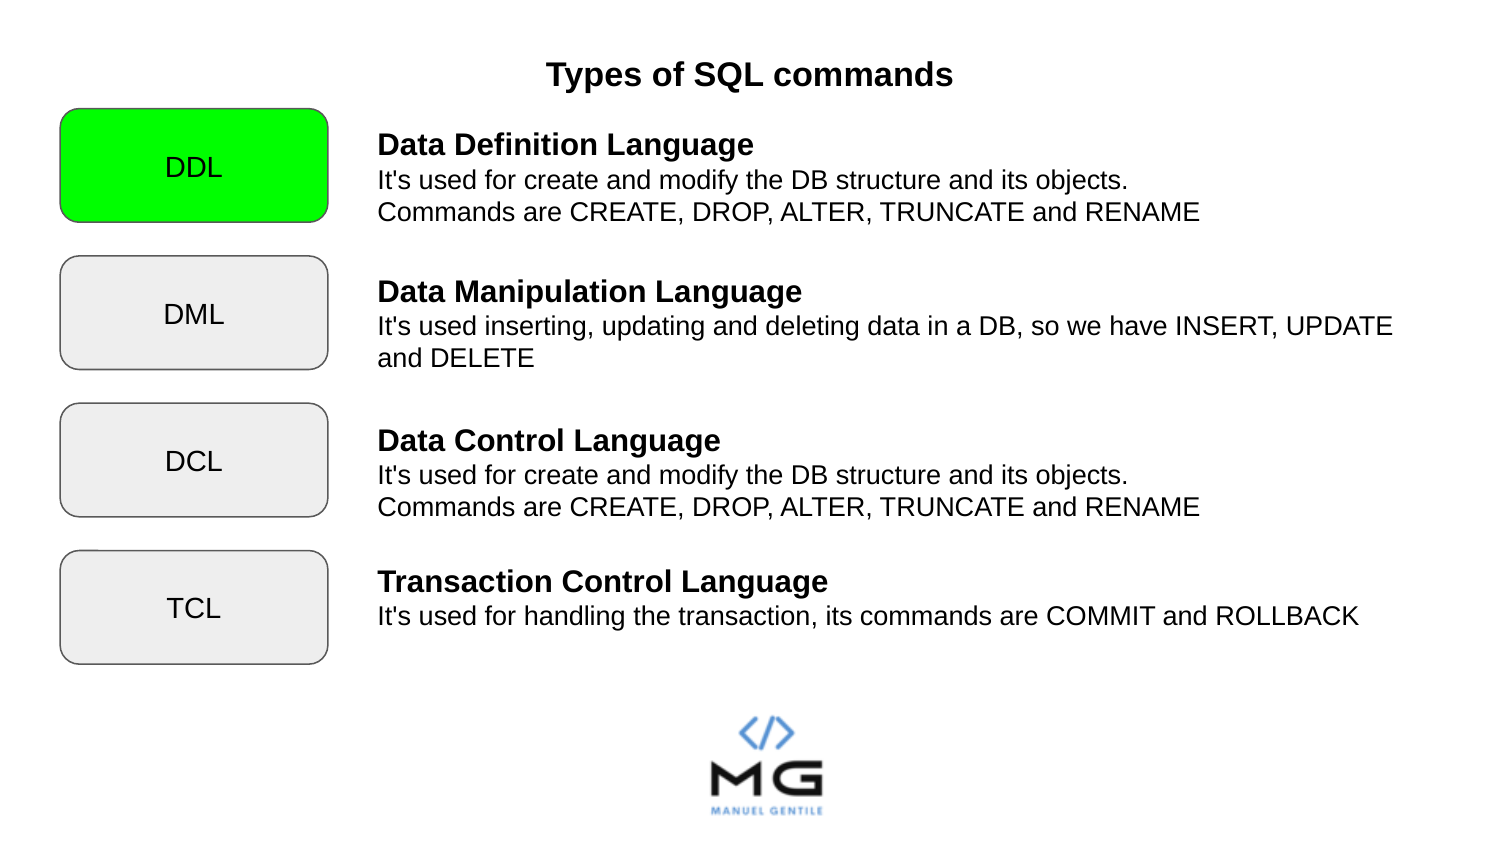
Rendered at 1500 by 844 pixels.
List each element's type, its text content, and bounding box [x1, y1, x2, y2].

text_box Data Control Language It's used for create and modify the DB structure and its objects. Commands are CREATE, DROP, ALTER, TRUNCATE and RENAME [362, 404, 1449, 519]
text_box DML [60, 255, 328, 370]
text_box DDL [60, 108, 328, 223]
text_box Transaction Control Language It's used for handling the transaction, its commands are COMMIT and ROLLBACK [362, 546, 1449, 660]
text_box Types of SQL commands [51, 37, 1449, 109]
text_box Data Manipulation Language It's used inserting, updating and deleting data in a DB, so we have INSERT, UPDATE and DELETE [362, 255, 1449, 370]
text_box DCL [60, 403, 328, 517]
text_box Data Definition Language It's used for create and modify the DB structure and its objects. Commands are CREATE, DROP, ALTER, TRUNCATE and RENAME [362, 109, 1449, 224]
picture [688, 687, 846, 844]
text_box TCL [60, 550, 328, 665]
